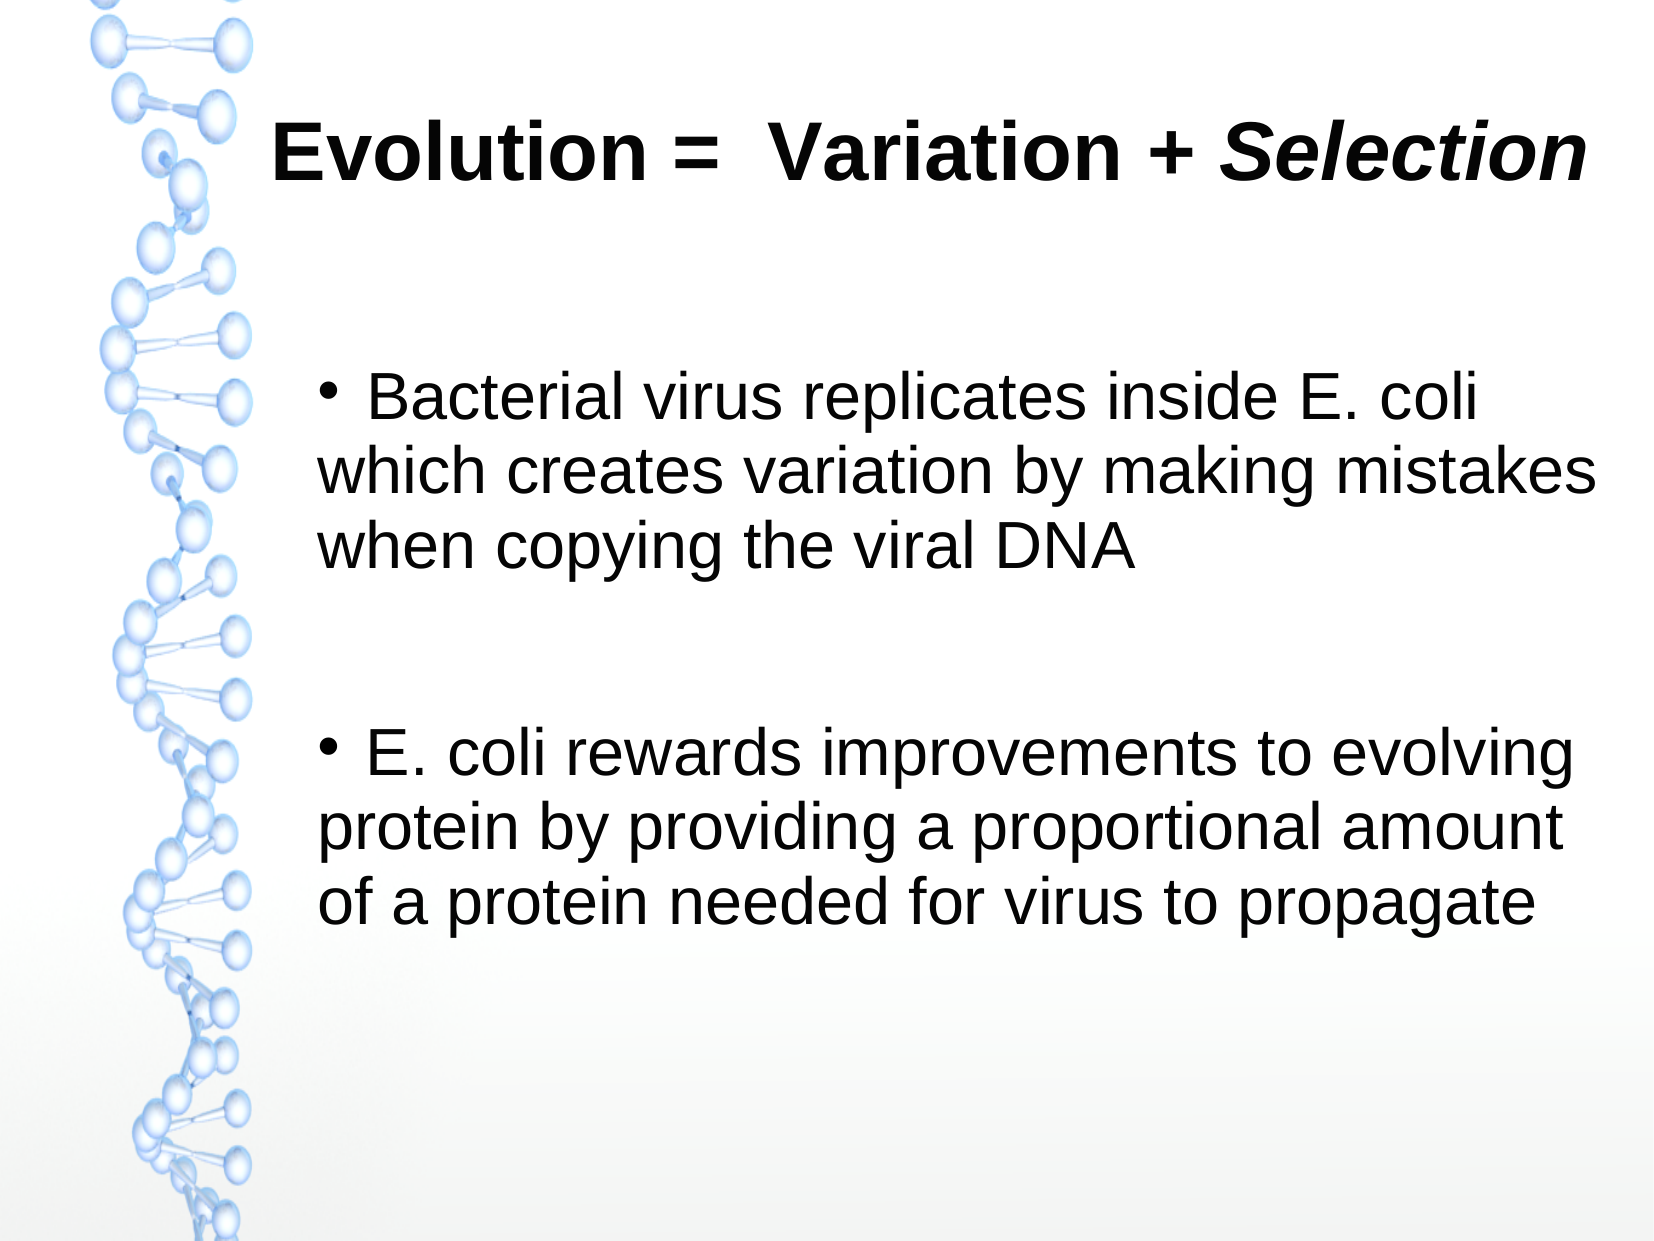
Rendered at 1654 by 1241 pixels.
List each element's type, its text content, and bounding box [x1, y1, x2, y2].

text_box Evolution = Variation + Selection [265, 47, 1595, 252]
picture [0, 0, 1654, 1241]
text_box Bacterial virus replicates inside E. coli which creates variation by making mistakes when copying the viral DNA E. coli rewards improvements to evolving protein by providing a proportional amount of a protein needed for virus to propagate [299, 246, 1613, 1126]
